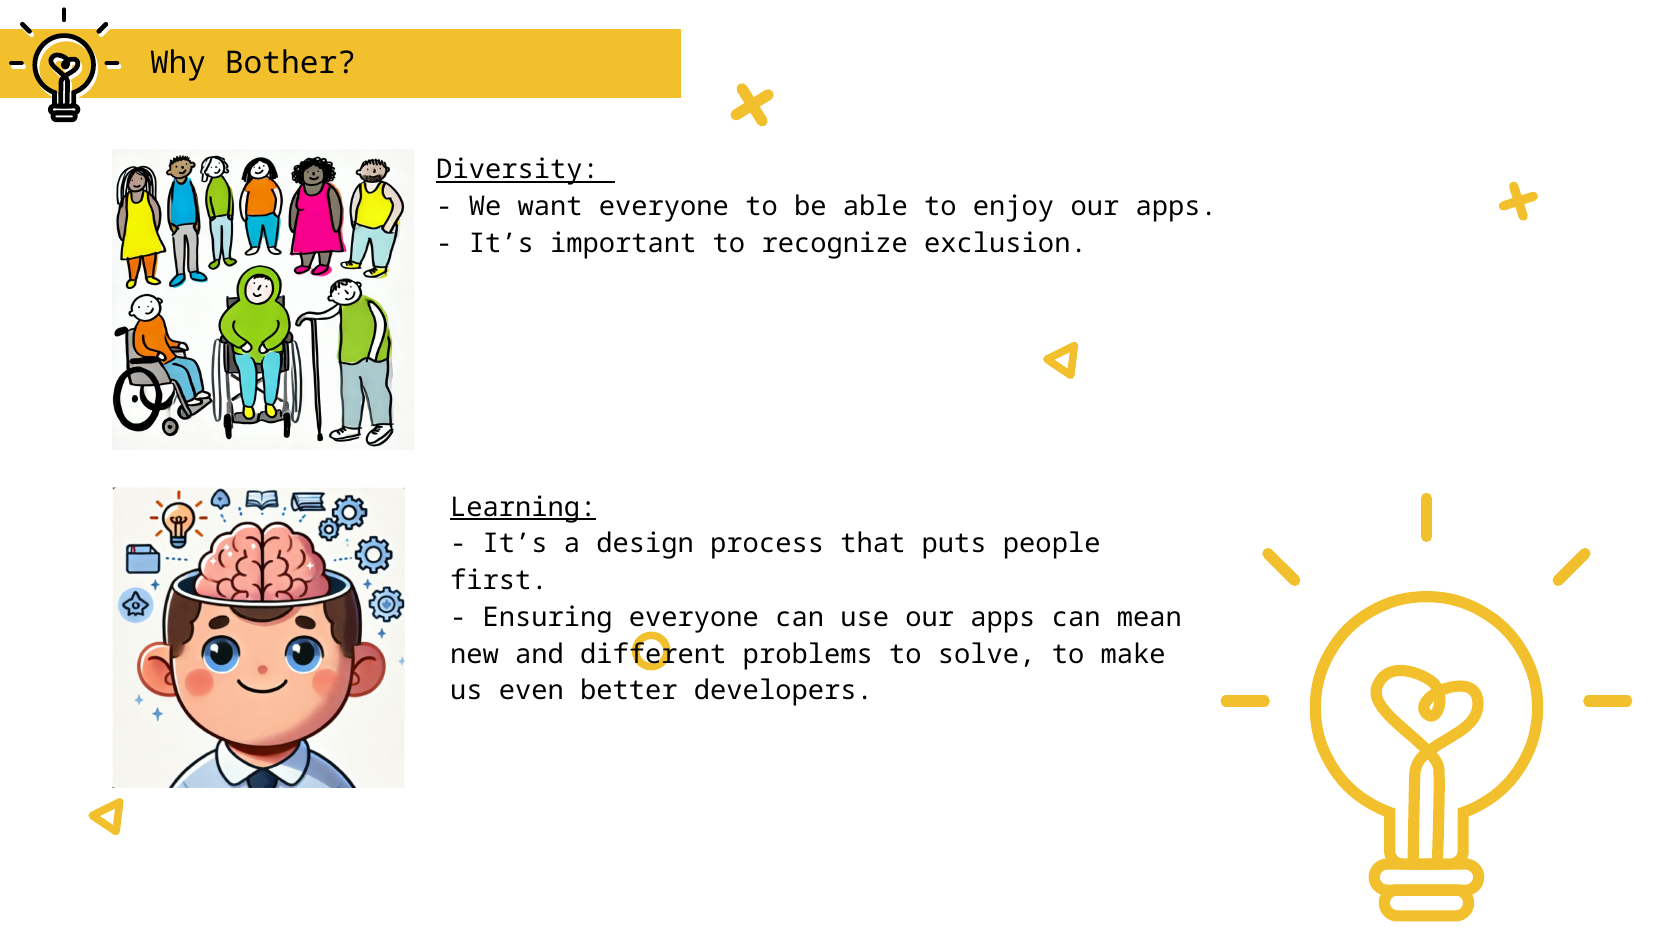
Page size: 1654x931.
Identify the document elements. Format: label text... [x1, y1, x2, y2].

title Diversity: - We want everyone to be able to enjoy our apps. - It’s important to recognize exclusion. [436, 150, 1473, 345]
picture [112, 149, 414, 451]
picture [112, 487, 405, 788]
title Learning: - It’s a design process that puts people first. - Ensuring everyone can use our apps can mean new and different problems to solve, to make us even better developers. [450, 487, 1201, 740]
title Why Bother? [150, 0, 437, 151]
